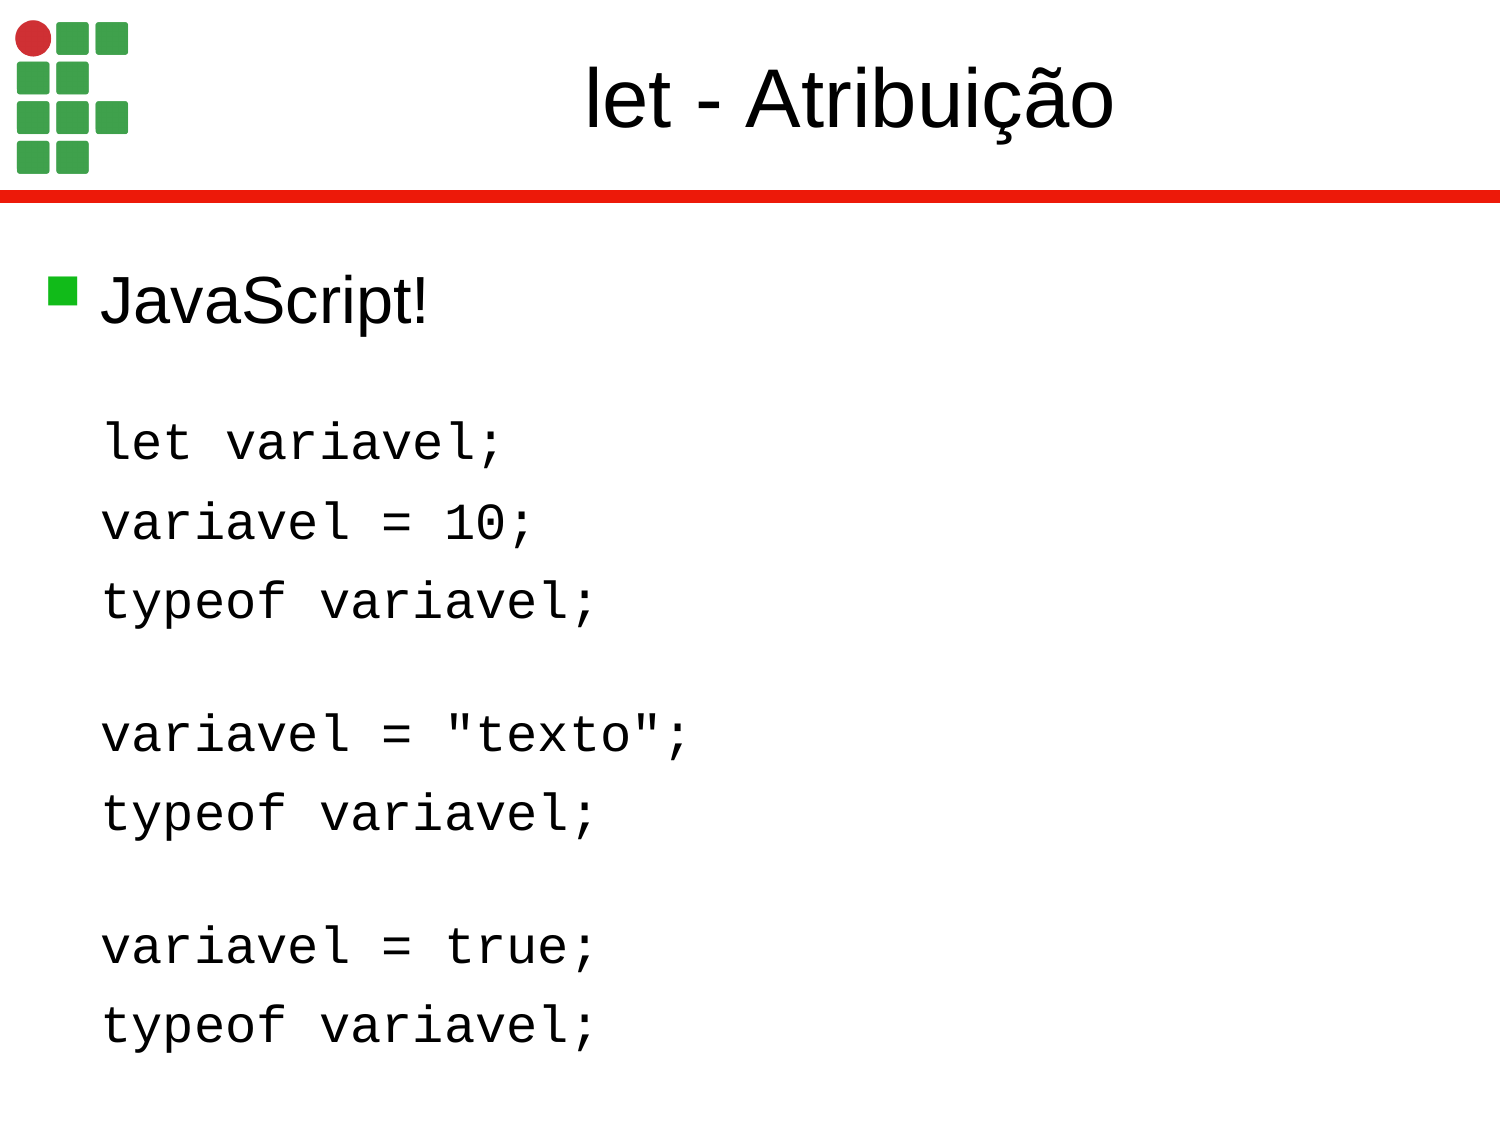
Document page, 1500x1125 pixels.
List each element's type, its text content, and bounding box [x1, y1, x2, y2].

list JavaScript! let variavel; variavel = 10; typeof variavel; variavel = "texto"; typeof variavel; variavel = true; typeof variavel; [29, 207, 1471, 1087]
title let - Atribuição [230, 0, 1471, 202]
picture [14, 16, 130, 178]
